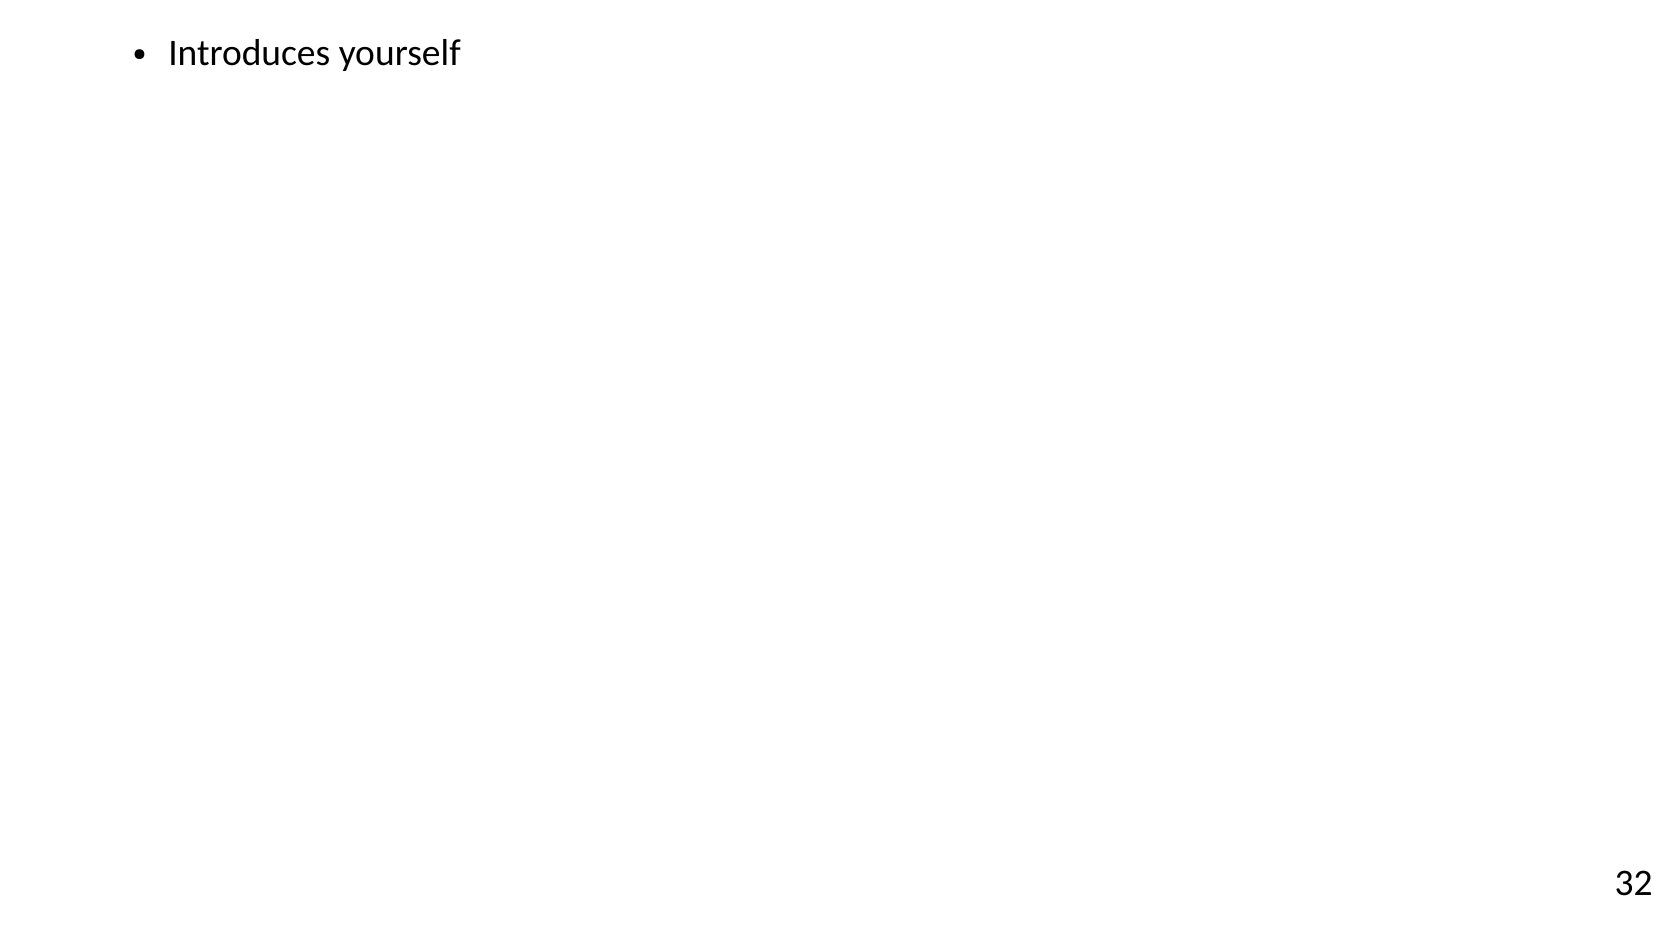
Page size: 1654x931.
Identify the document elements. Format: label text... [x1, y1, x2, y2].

text_box Introduces yourself [118, 29, 1447, 83]
text_box <number> [1479, 860, 1654, 931]
